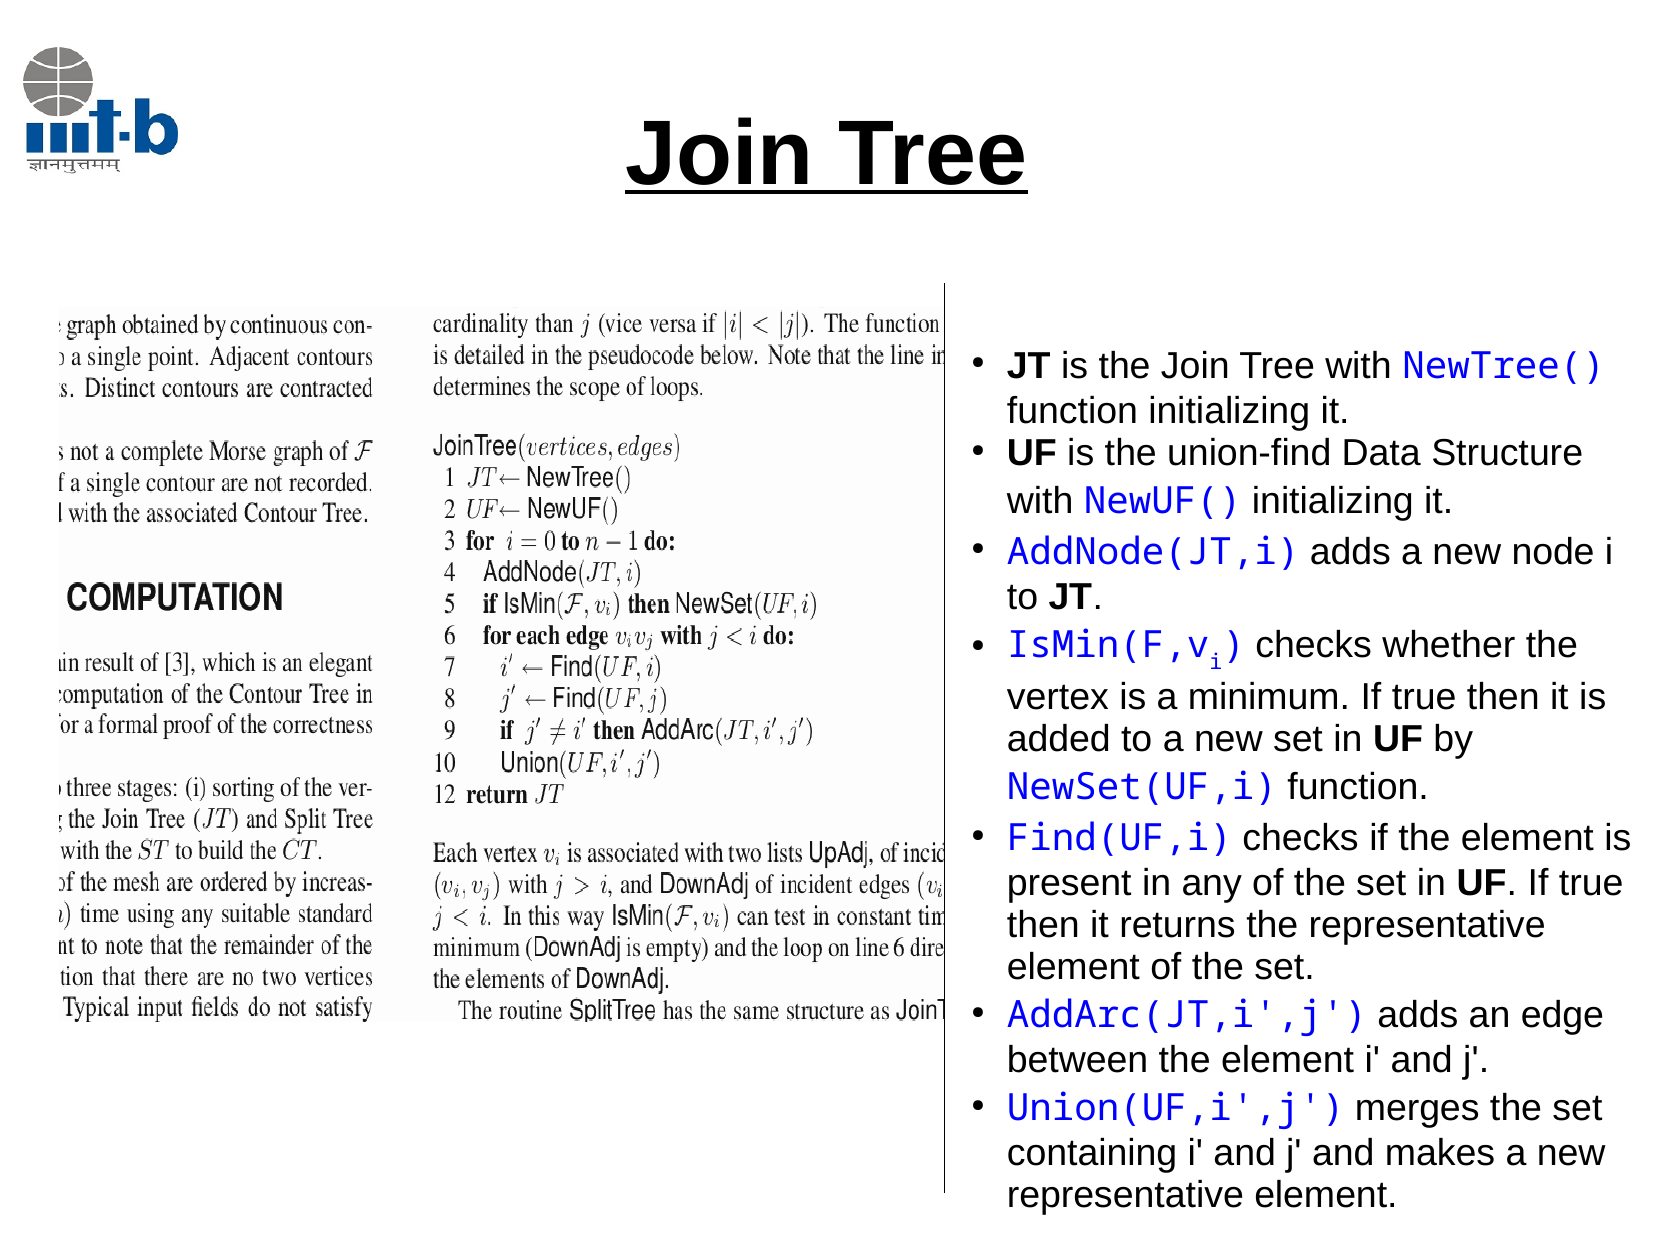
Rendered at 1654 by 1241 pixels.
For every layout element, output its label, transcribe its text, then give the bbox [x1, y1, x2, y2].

picture [23, 35, 178, 189]
title Join Tree [82, 49, 1571, 257]
text_box JT is the Join Tree with NewTree() function initializing it. UF is the union-find Data Structure with NewUF() initializing it. AddNode(JT,i) adds a new node i to JT. IsMin(F,vi) checks whether the vertex is a minimum. If true then it is added to a new set in UF by NewSet(UF,i) function. Find(UF,i) checks if the element is present in any of the set in UF. If true then it returns the representative element of the set. AddArc(JT,i',j') adds an edge between the element i' and j'. Union(UF,i',j') merges the set containing i' and j' and makes a new representative element. [956, 330, 1654, 1178]
picture [59, 307, 944, 1022]
